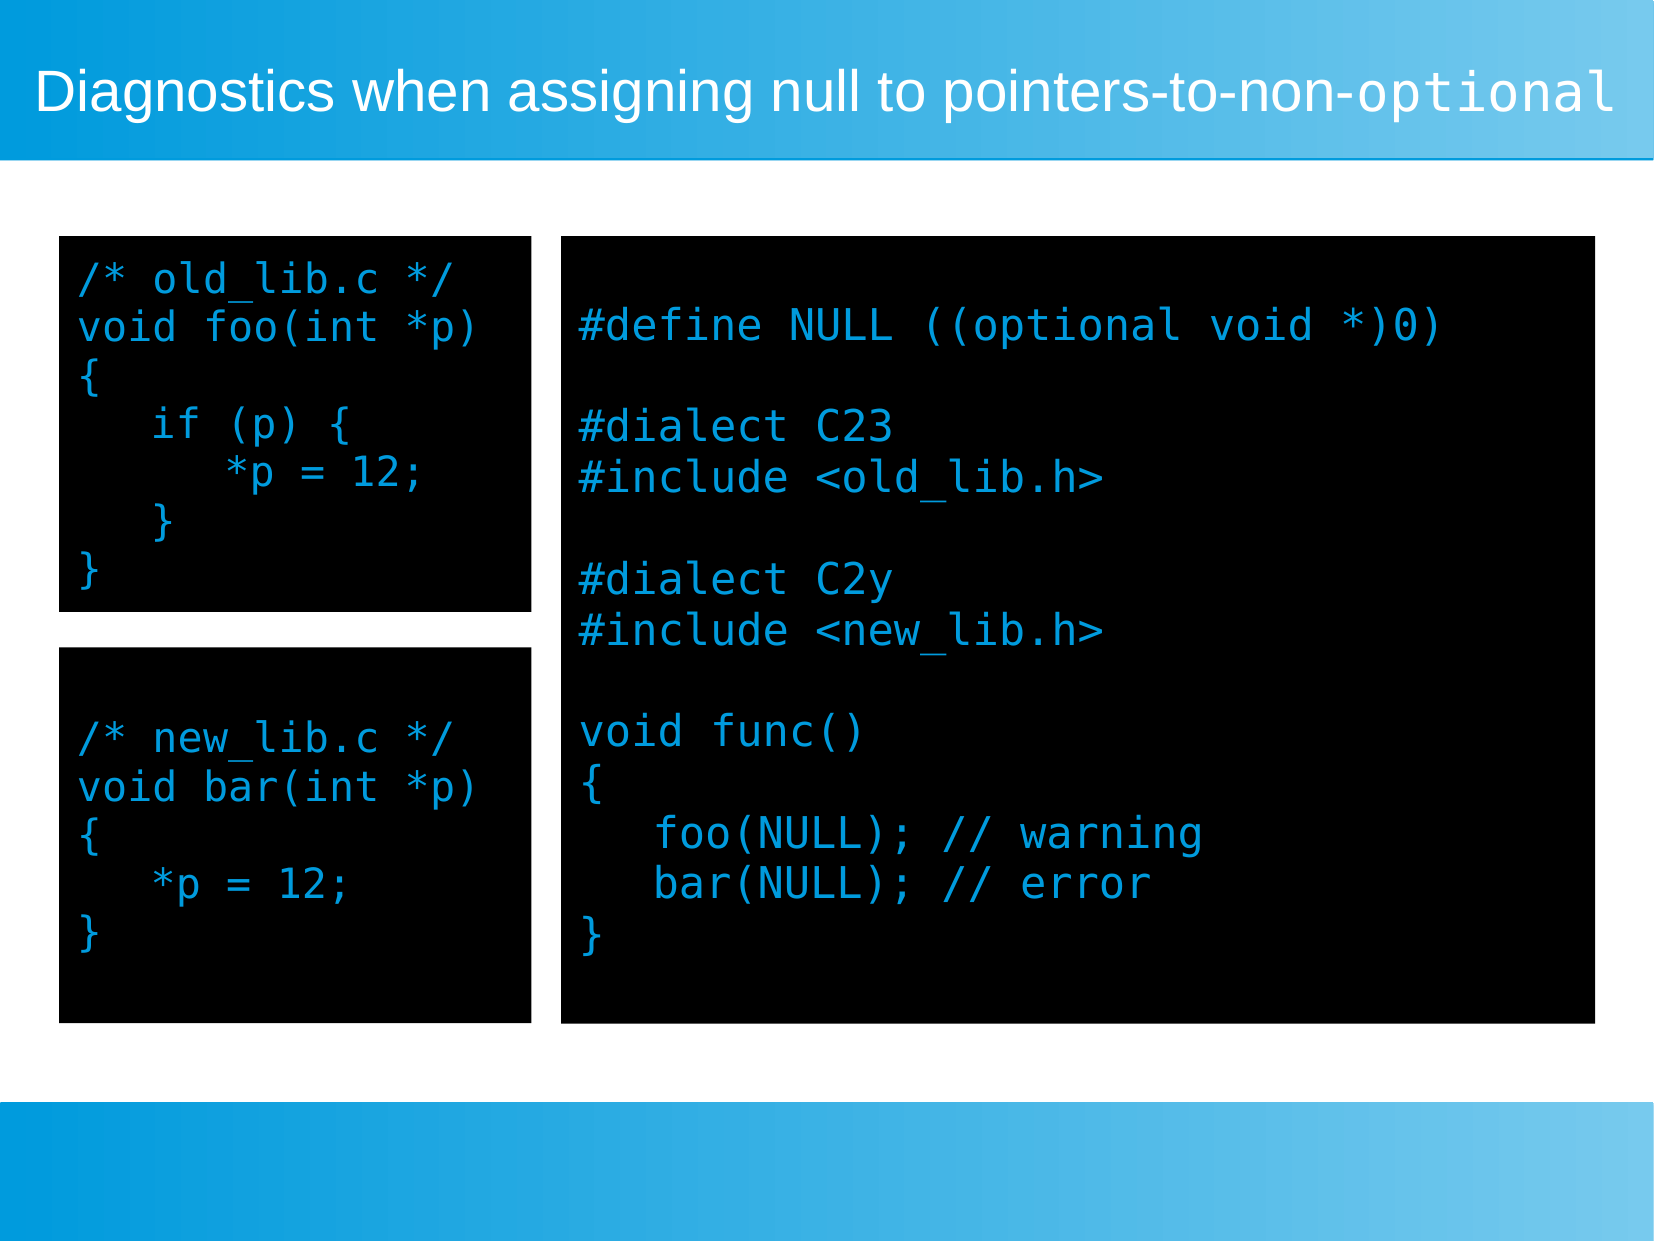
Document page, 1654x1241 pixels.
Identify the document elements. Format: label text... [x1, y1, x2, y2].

title Diagnostics when assigning null to pointers-to-non-optional [0, 39, 1654, 144]
list /* old_lib.c */ void foo(int *p) { if (p) { *p = 12; } } [59, 236, 532, 612]
list /* new_lib.c */ void bar(int *p) { *p = 12; } [59, 647, 532, 1024]
list #define NULL ((optional void *)0) #dialect C23 #include <old_lib.h> #dialect C2y #include <new_lib.h> void func() { foo(NULL); // warning bar(NULL); // error } [561, 236, 1596, 1024]
